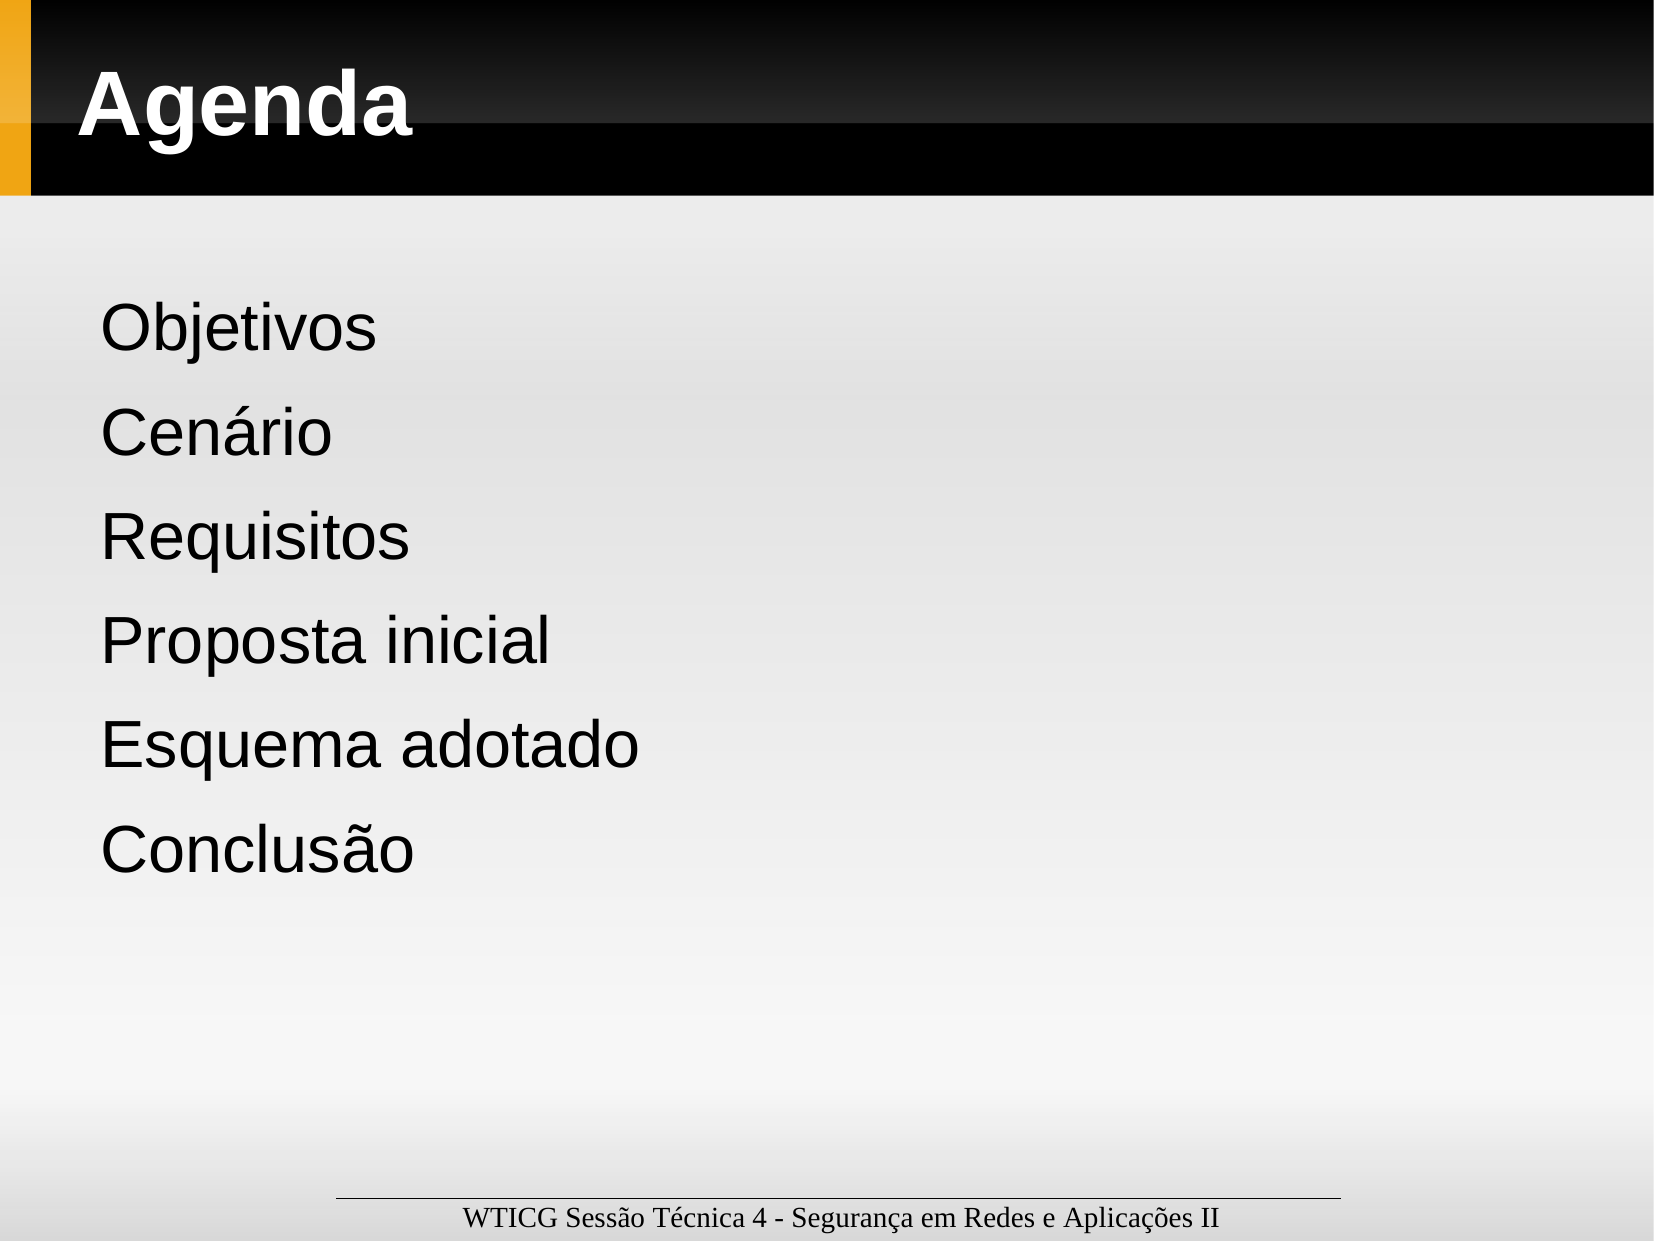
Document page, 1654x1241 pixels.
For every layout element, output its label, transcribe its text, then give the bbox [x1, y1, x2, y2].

title Agenda [76, 0, 1565, 208]
list Objetivos Cenário Requisitos Proposta inicial Esquema adotado Conclusão [82, 290, 1571, 1094]
picture [0, 0, 1654, 1241]
